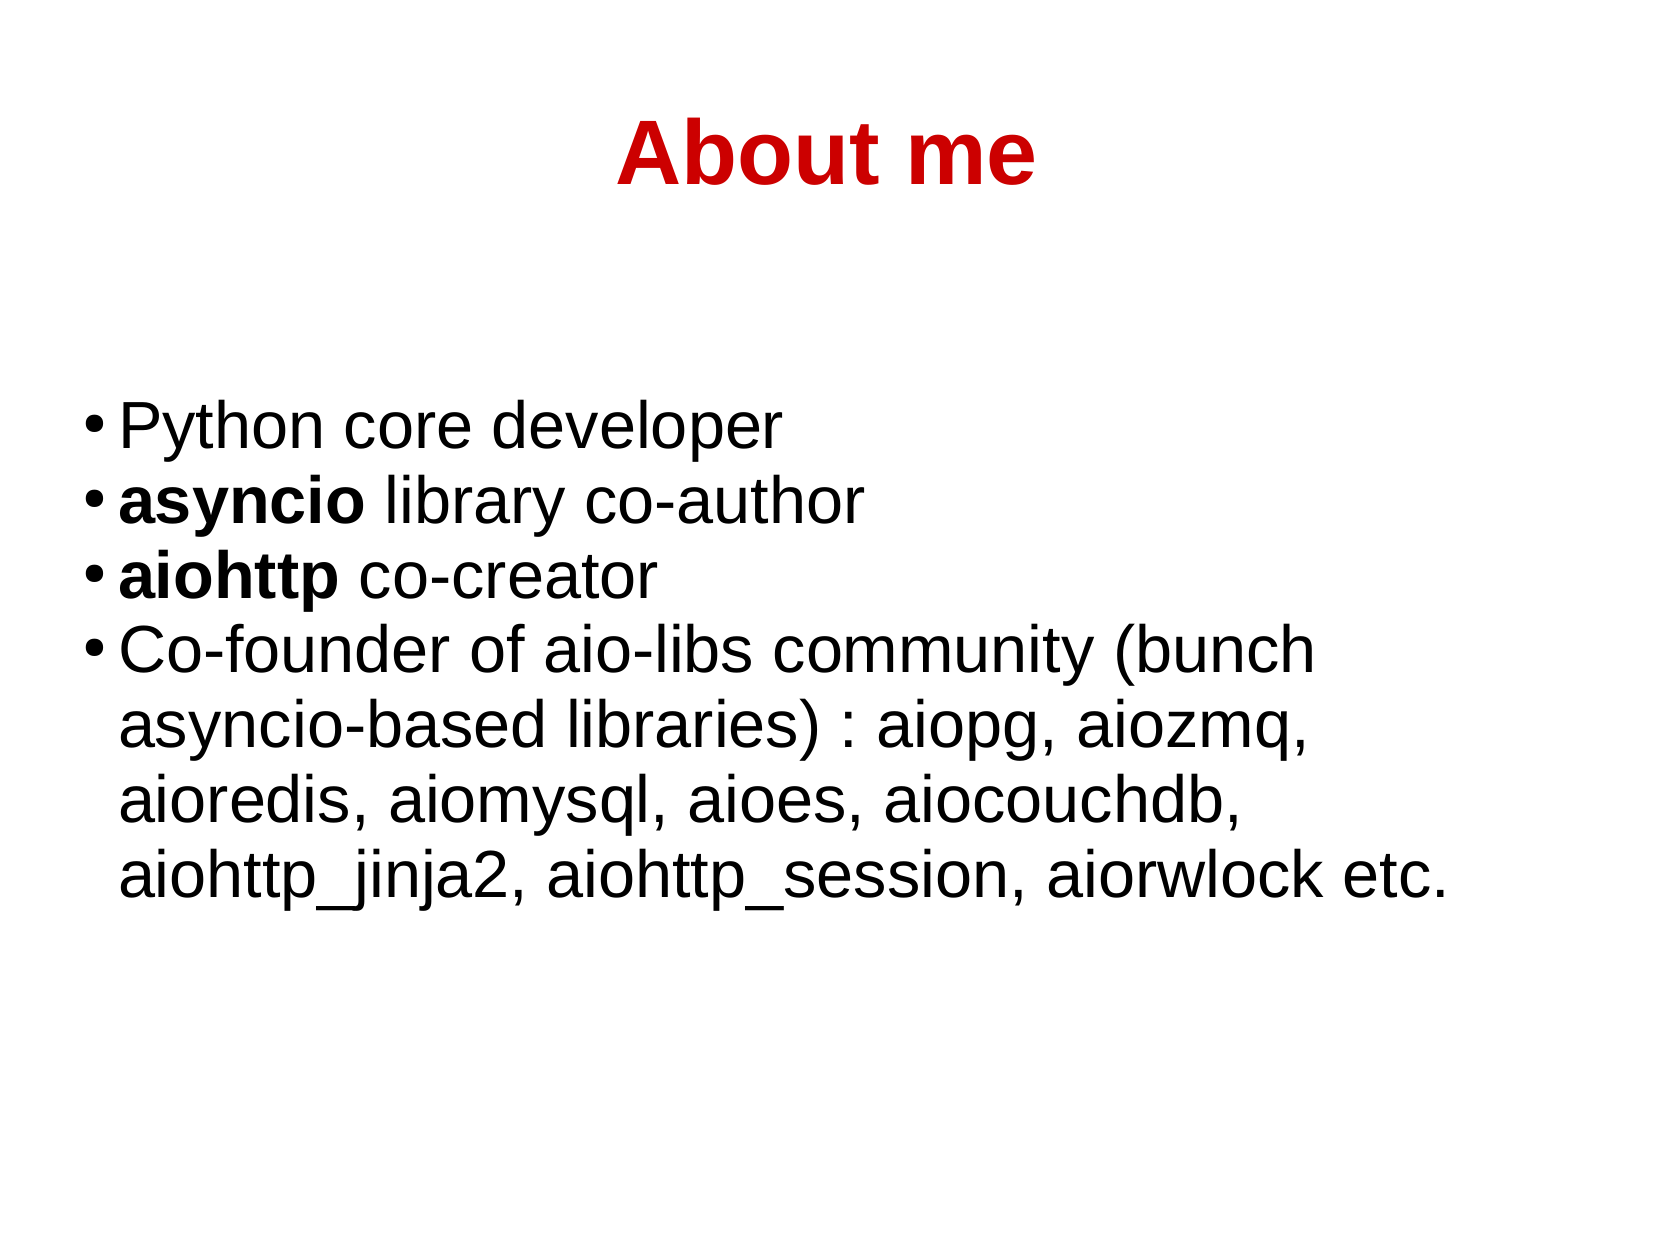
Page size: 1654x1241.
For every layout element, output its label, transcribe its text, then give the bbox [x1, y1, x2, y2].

subtitle Python core developer asyncio library co-author aiohttp co-creator Co-founder of aio-libs community (bunch asyncio-based libraries) : aiopg, aiozmq, aioredis, aiomysql, aioes, aiocouchdb, aiohttp_jinja2, aiohttp_session, aiorwlock etc. [82, 290, 1571, 1010]
title About me [82, 49, 1571, 257]
